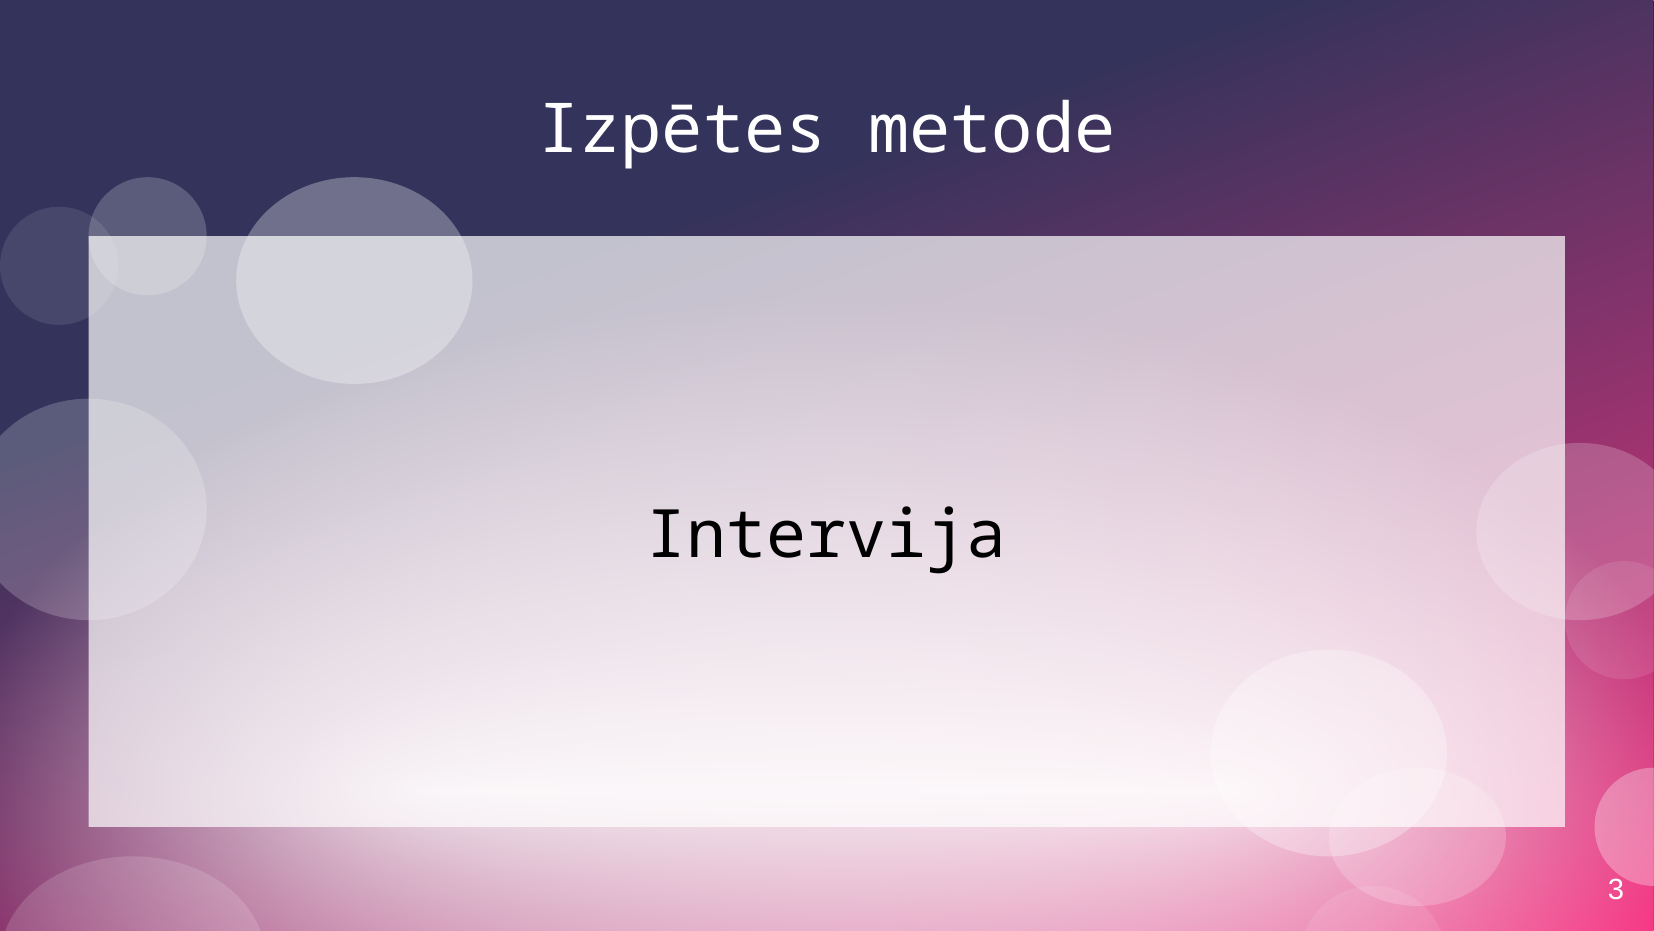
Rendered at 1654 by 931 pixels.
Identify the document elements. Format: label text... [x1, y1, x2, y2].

title Izpētes metode [88, 44, 1565, 207]
subtitle Intervija [88, 236, 1565, 827]
